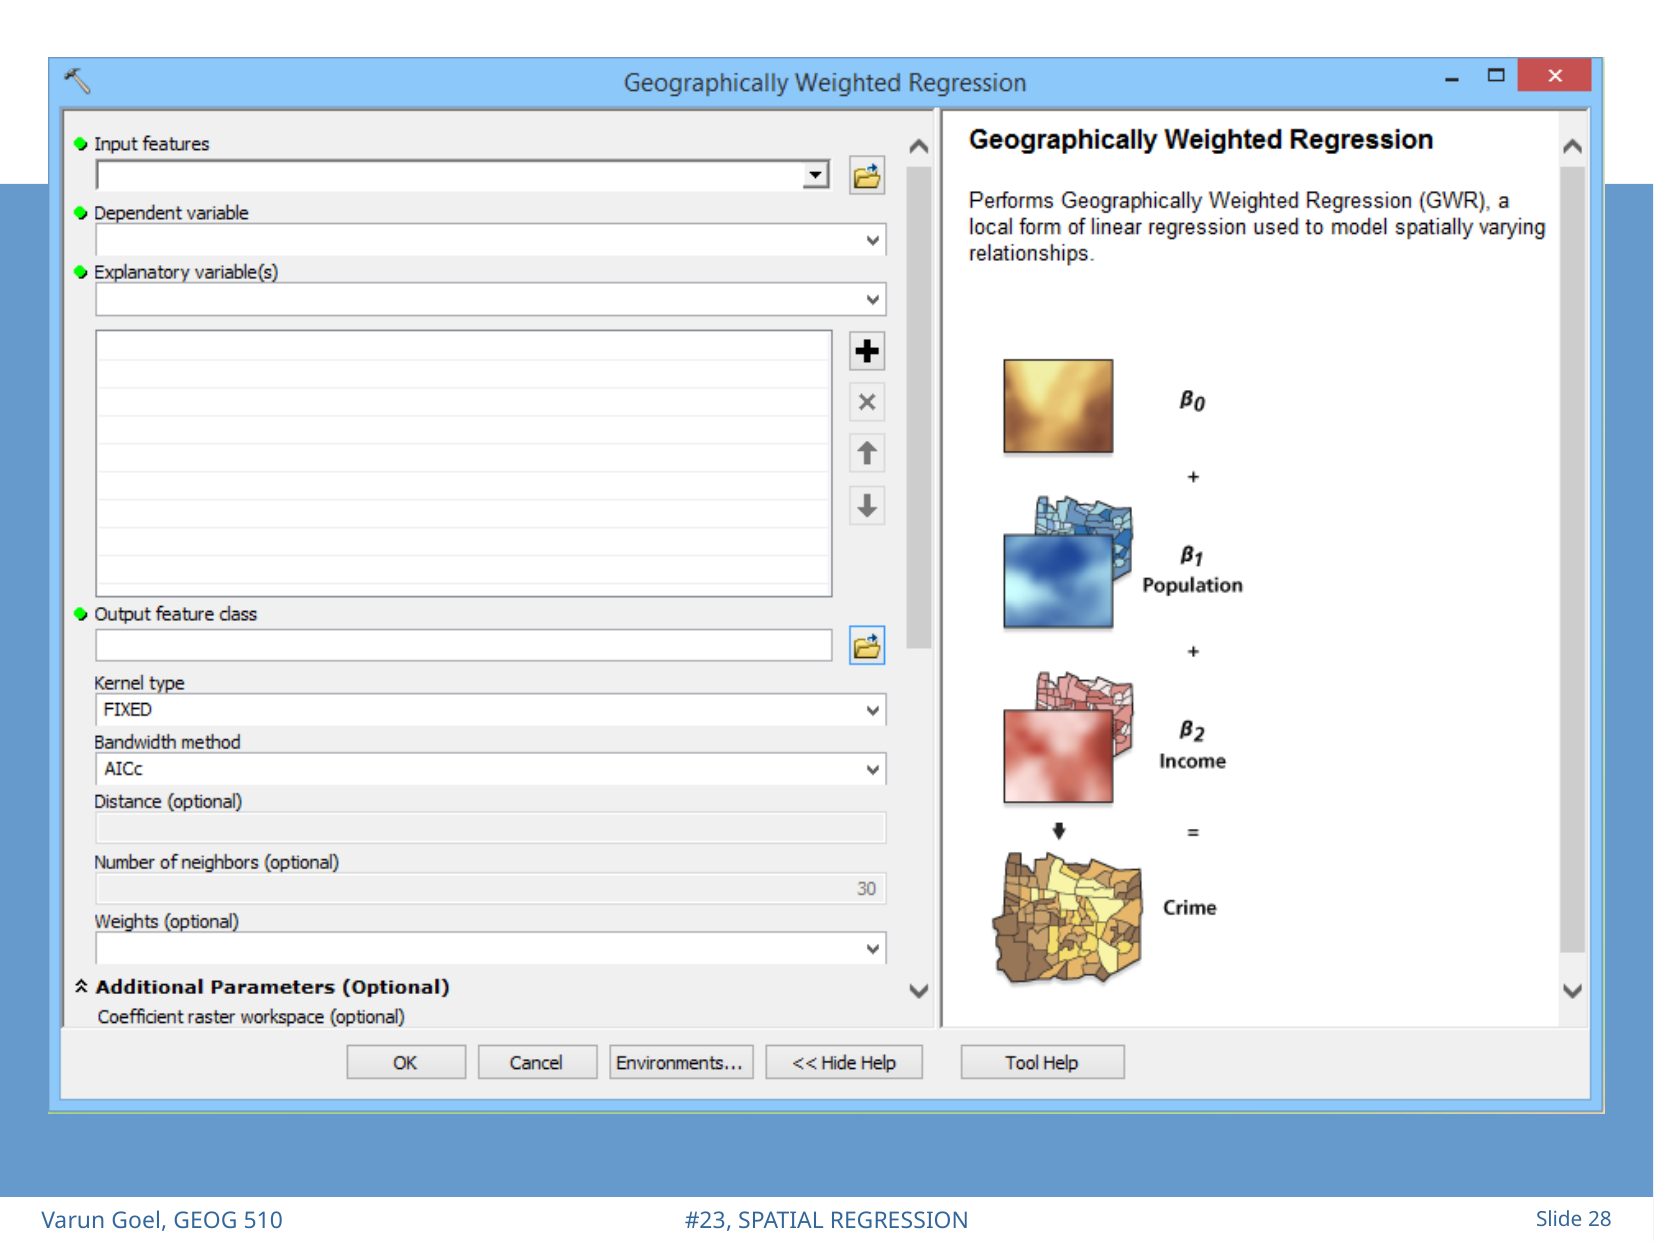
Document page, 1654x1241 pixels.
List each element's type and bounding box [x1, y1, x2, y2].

picture [48, 57, 1605, 1114]
